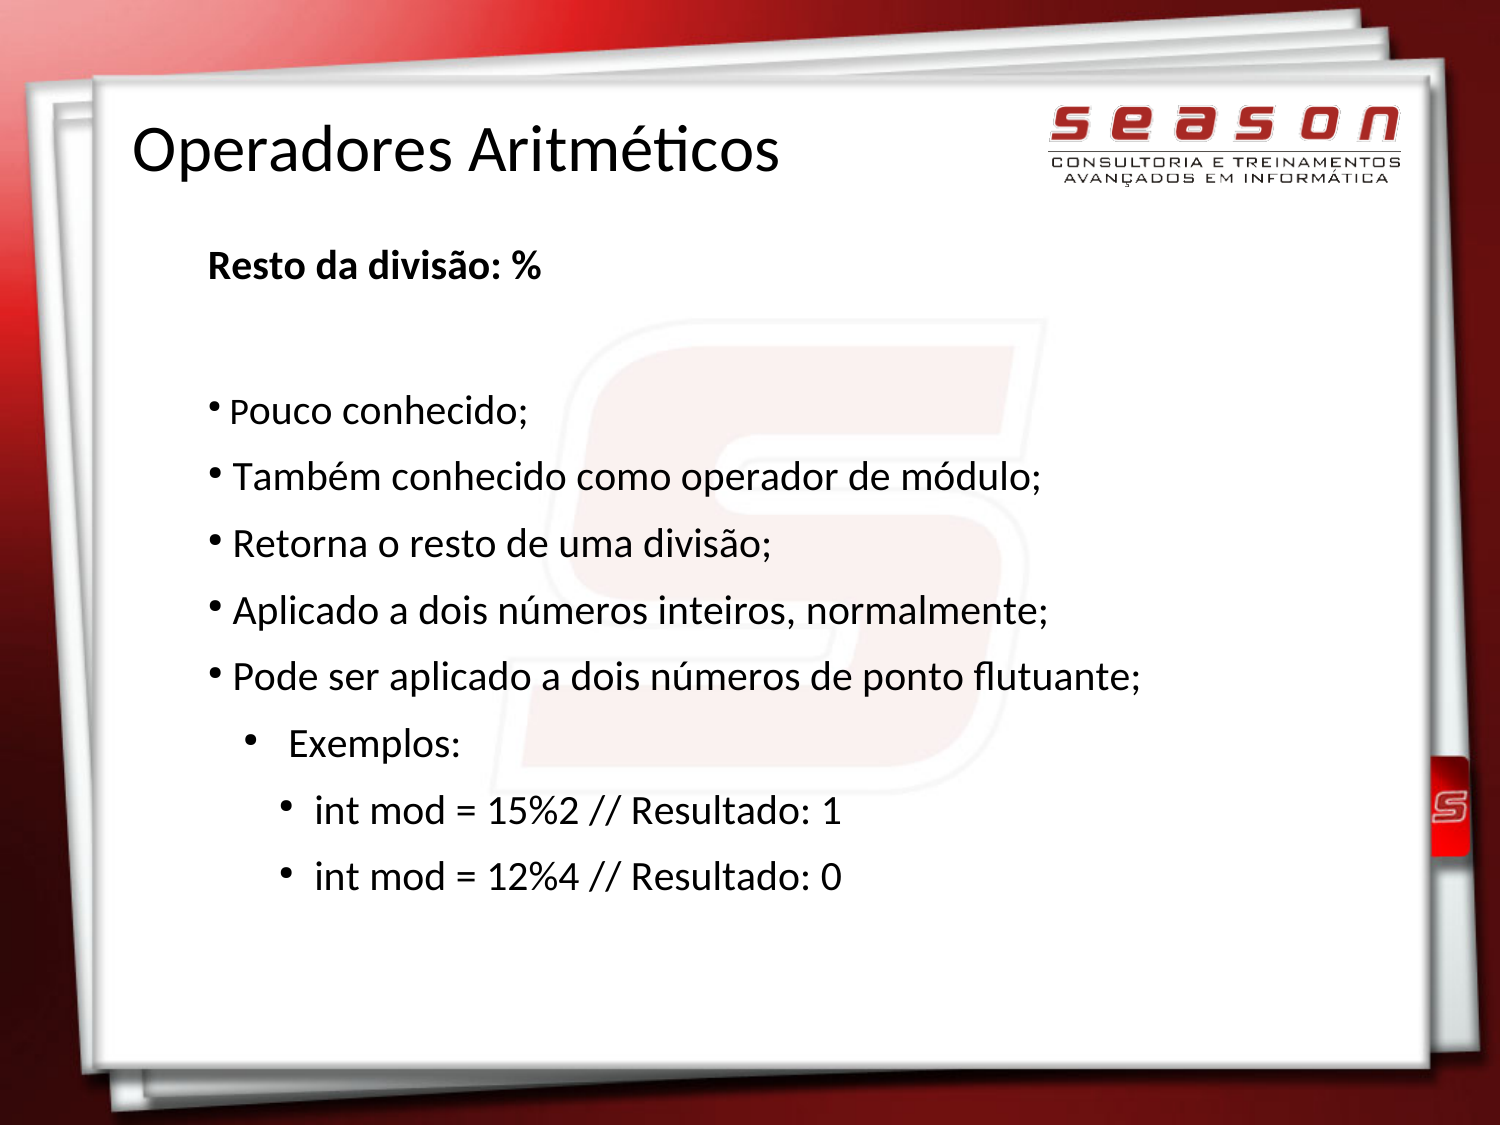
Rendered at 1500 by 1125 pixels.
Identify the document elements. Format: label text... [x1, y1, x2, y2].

text_box Resto da divisão: % [207, 231, 1328, 296]
text_box Pouco conhecido; Também conhecido como operador de módulo; Retorna o resto de uma divisão; Aplicado a dois números inteiros, normalmente; Pode ser aplicado a dois números de ponto flutuante; Exemplos: int mod = 15%2 // Resultado: 1 int mod = 12%4 // Resultado: 0 [207, 307, 1328, 975]
title Operadores Aritméticos [118, 33, 1394, 257]
picture [0, 0, 1500, 1125]
